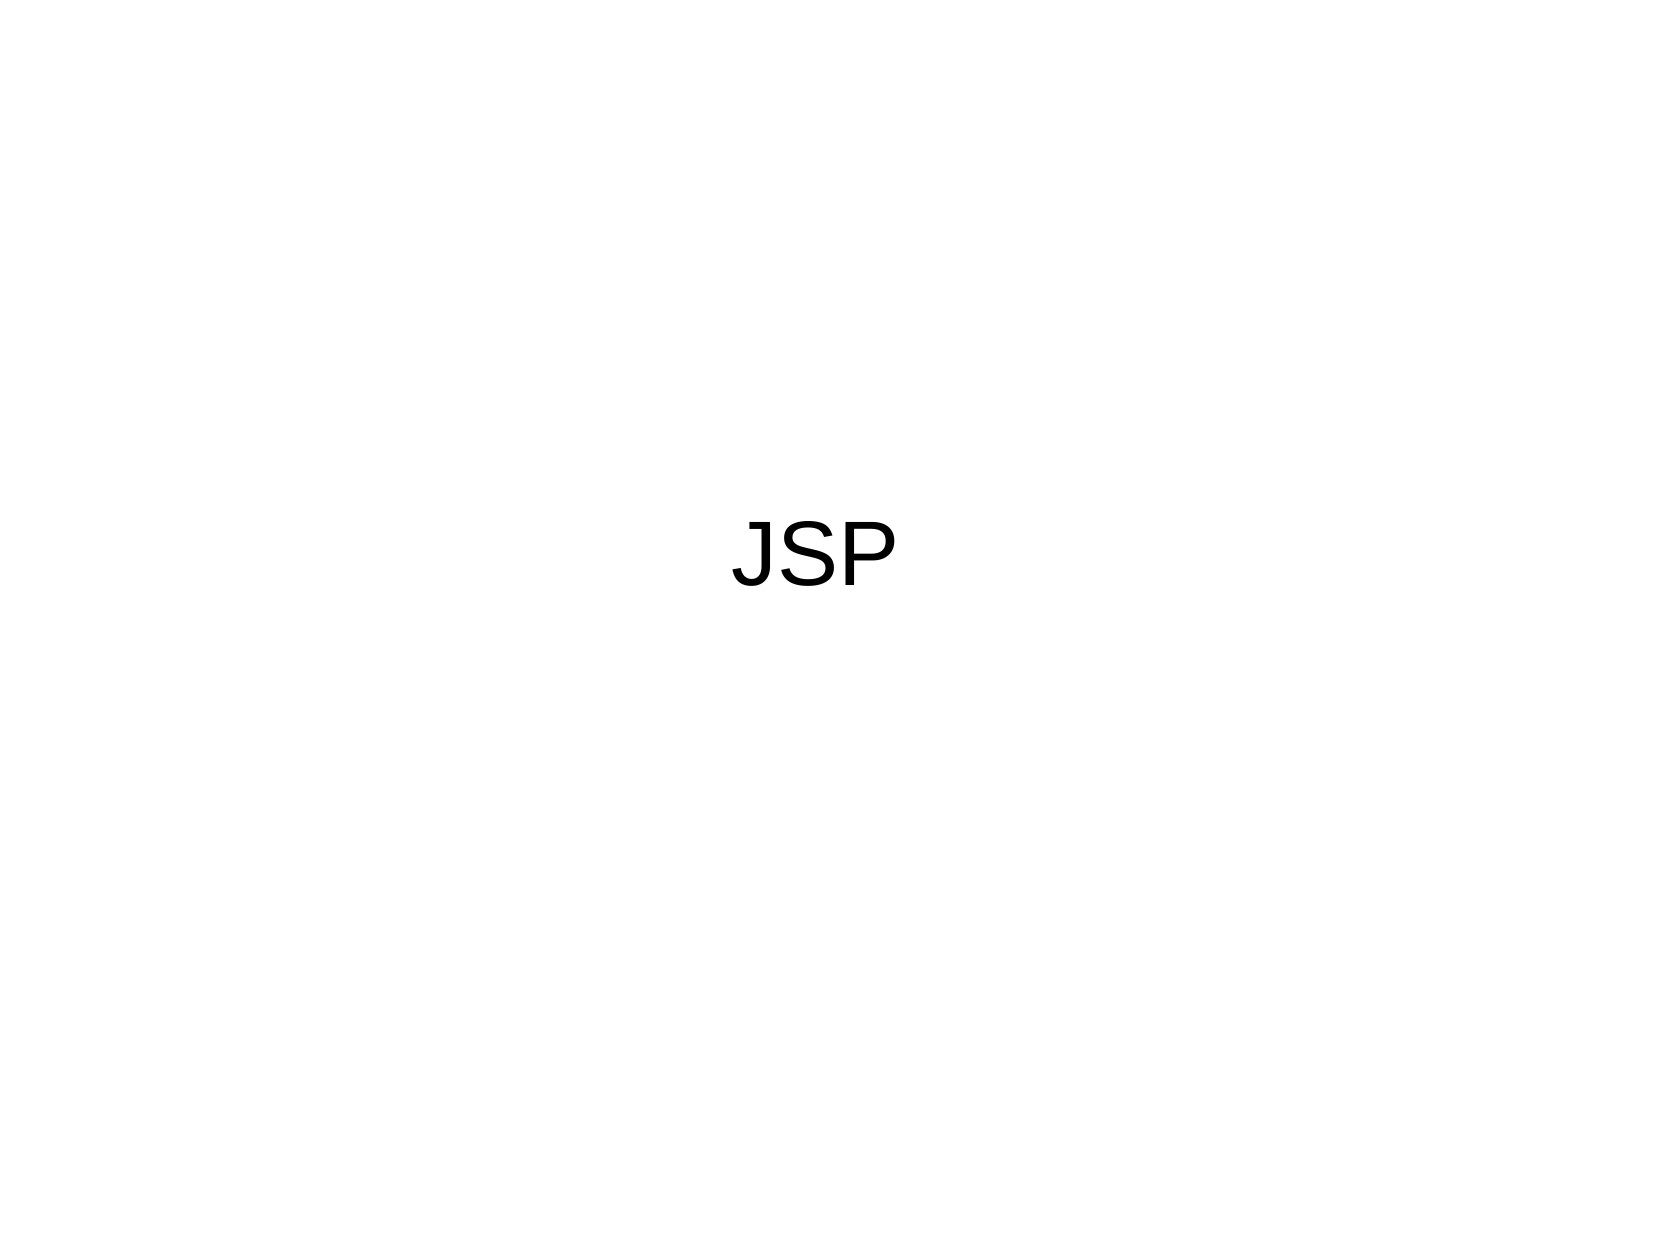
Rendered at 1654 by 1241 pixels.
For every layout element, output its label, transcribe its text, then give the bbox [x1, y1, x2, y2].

title JSP [71, 450, 1561, 658]
